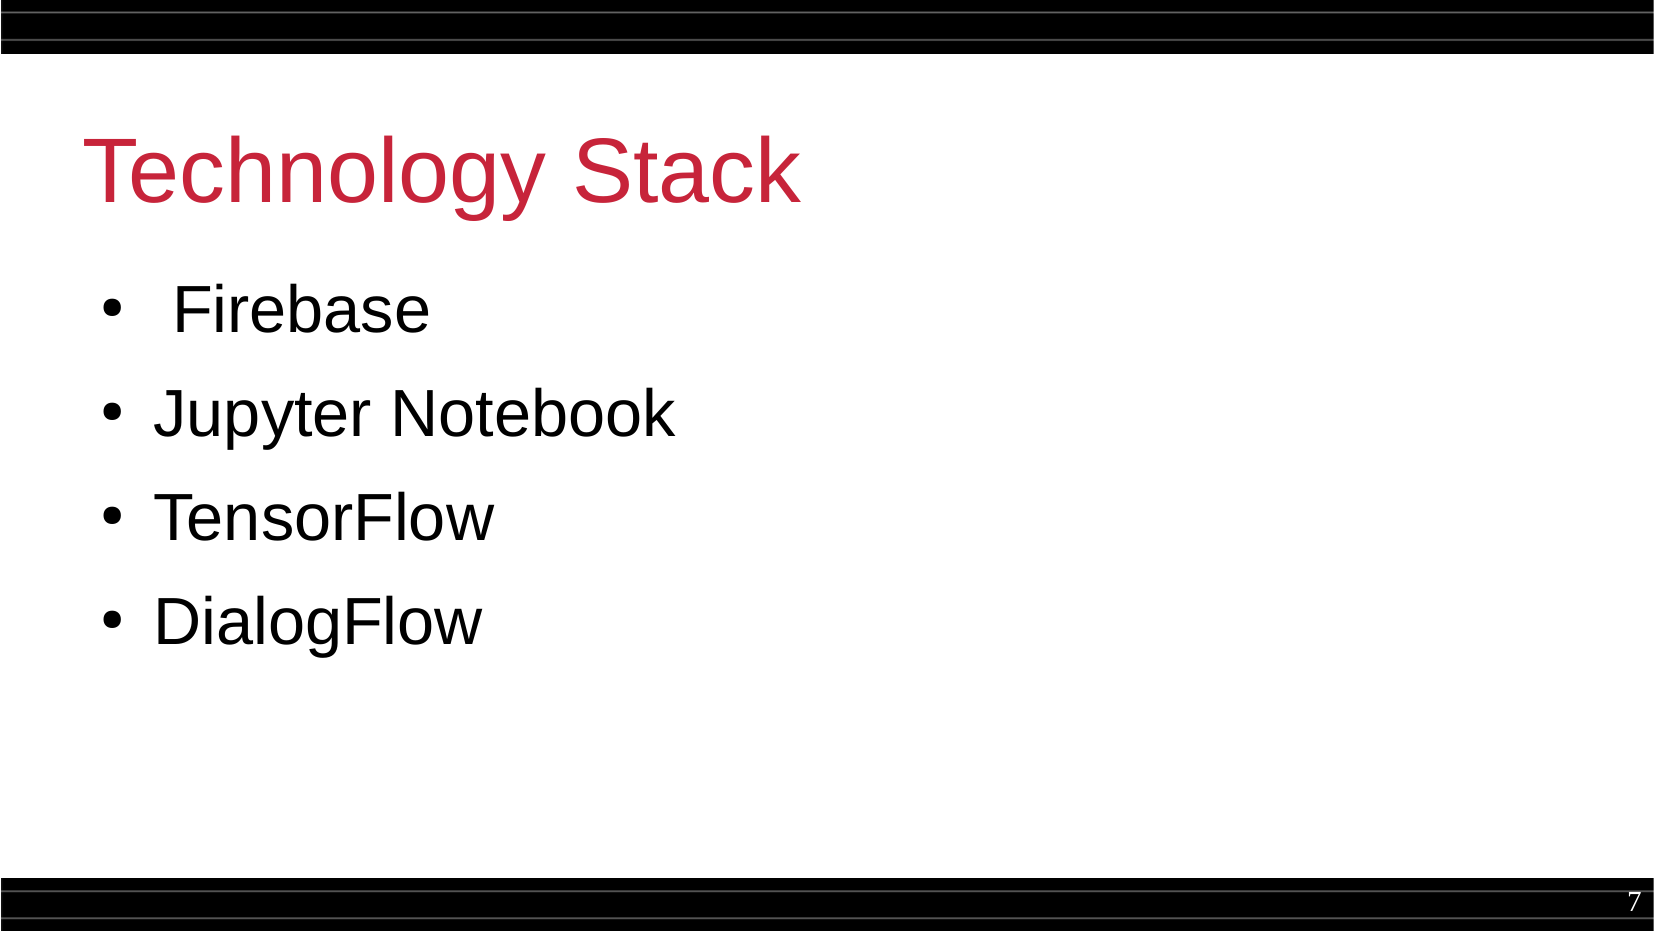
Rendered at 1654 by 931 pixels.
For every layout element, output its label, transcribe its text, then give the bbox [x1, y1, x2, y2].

picture [1, 878, 1654, 931]
title Technology Stack [82, 92, 1571, 249]
list Firebase Jupyter Notebook TensorFlow DialogFlow [82, 271, 1571, 758]
picture [1, 0, 1654, 54]
